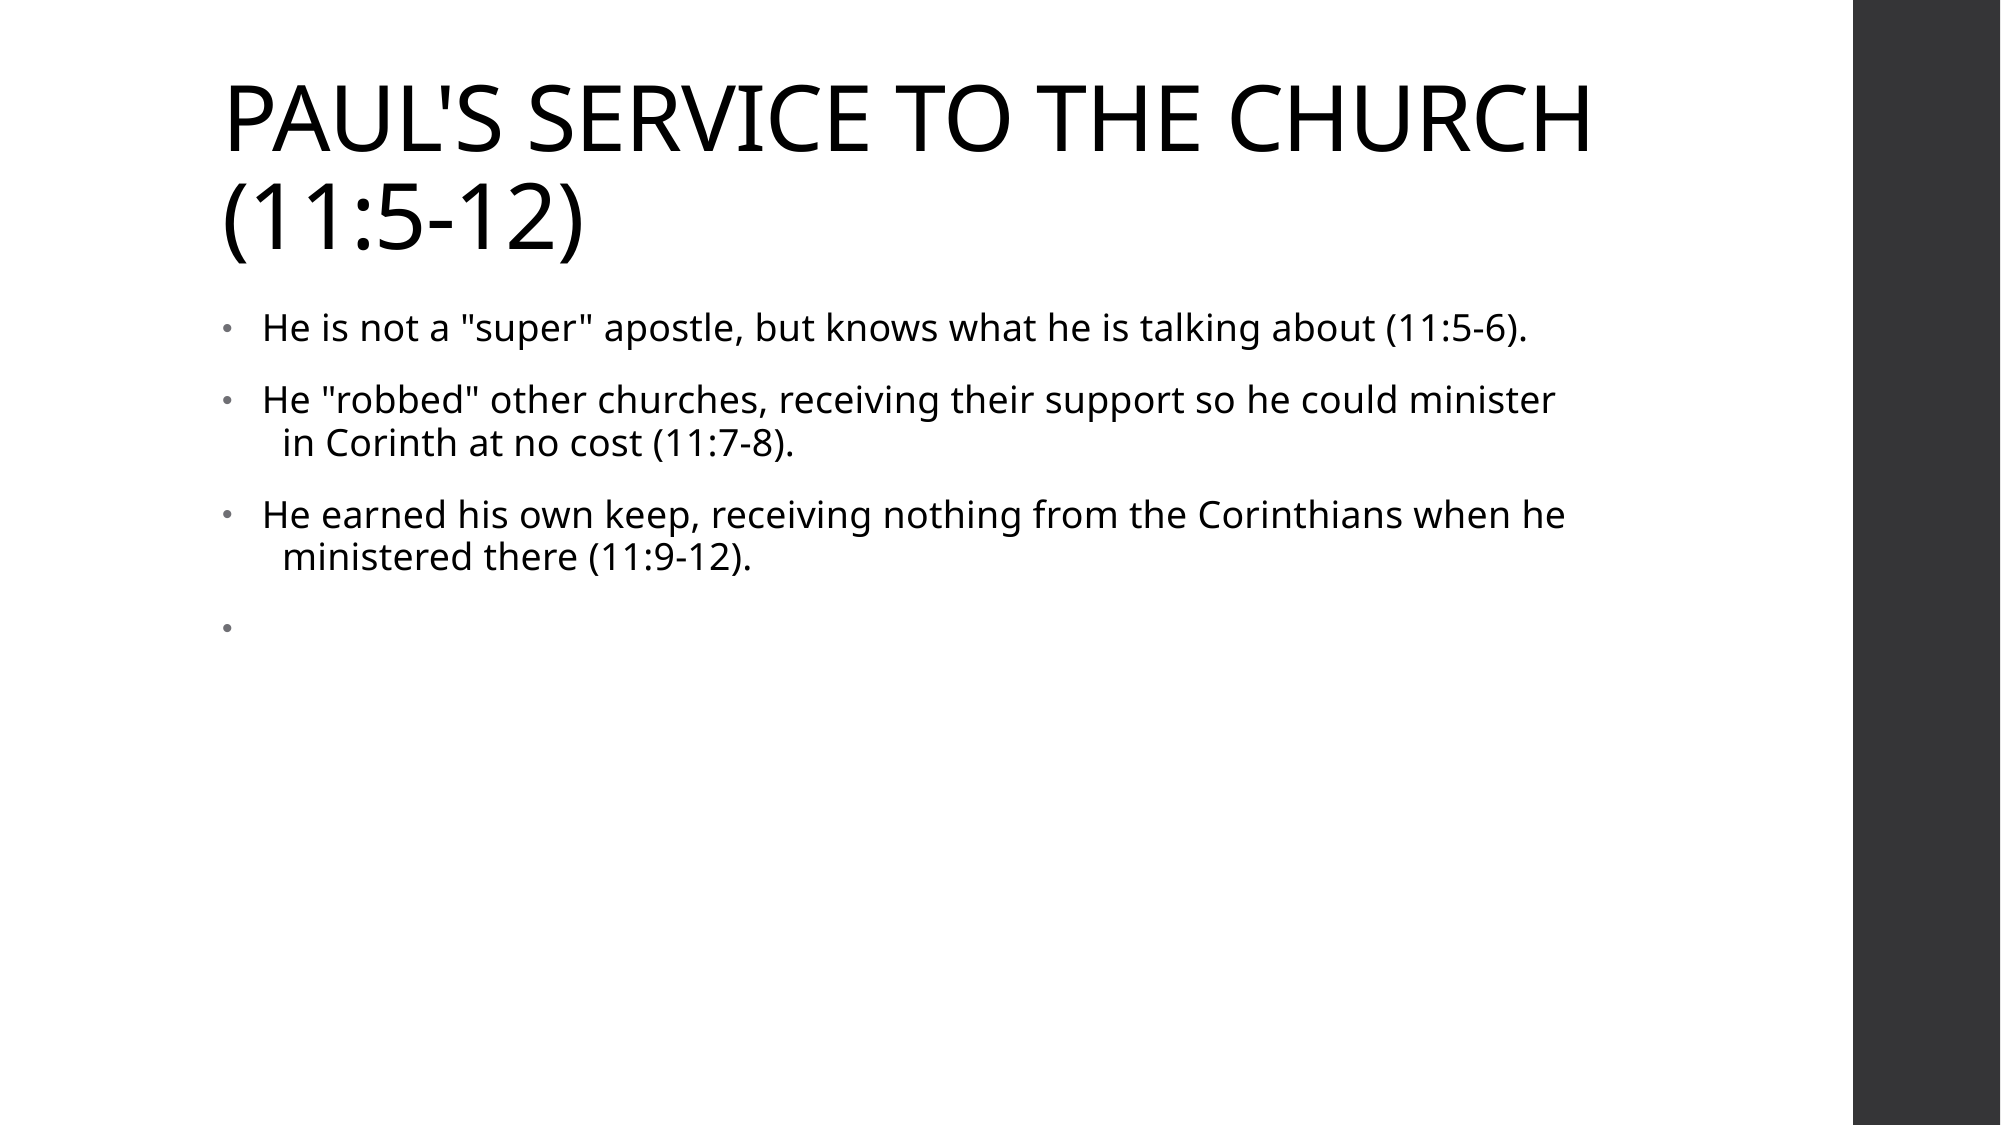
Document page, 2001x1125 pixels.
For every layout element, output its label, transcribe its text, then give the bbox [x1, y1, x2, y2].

title PAUL'S SERVICE TO THE CHURCH (11:5-12) [206, 60, 1797, 278]
list He is not a "super" apostle, but knows what he is talking about (11:5-6). He "robbed" other churches, receiving their support so he could minister in Corinth at no cost (11:7-8). He earned his own keep, receiving nothing from the Corinthians when he ministered there (11:9-12). [206, 299, 1617, 1014]
